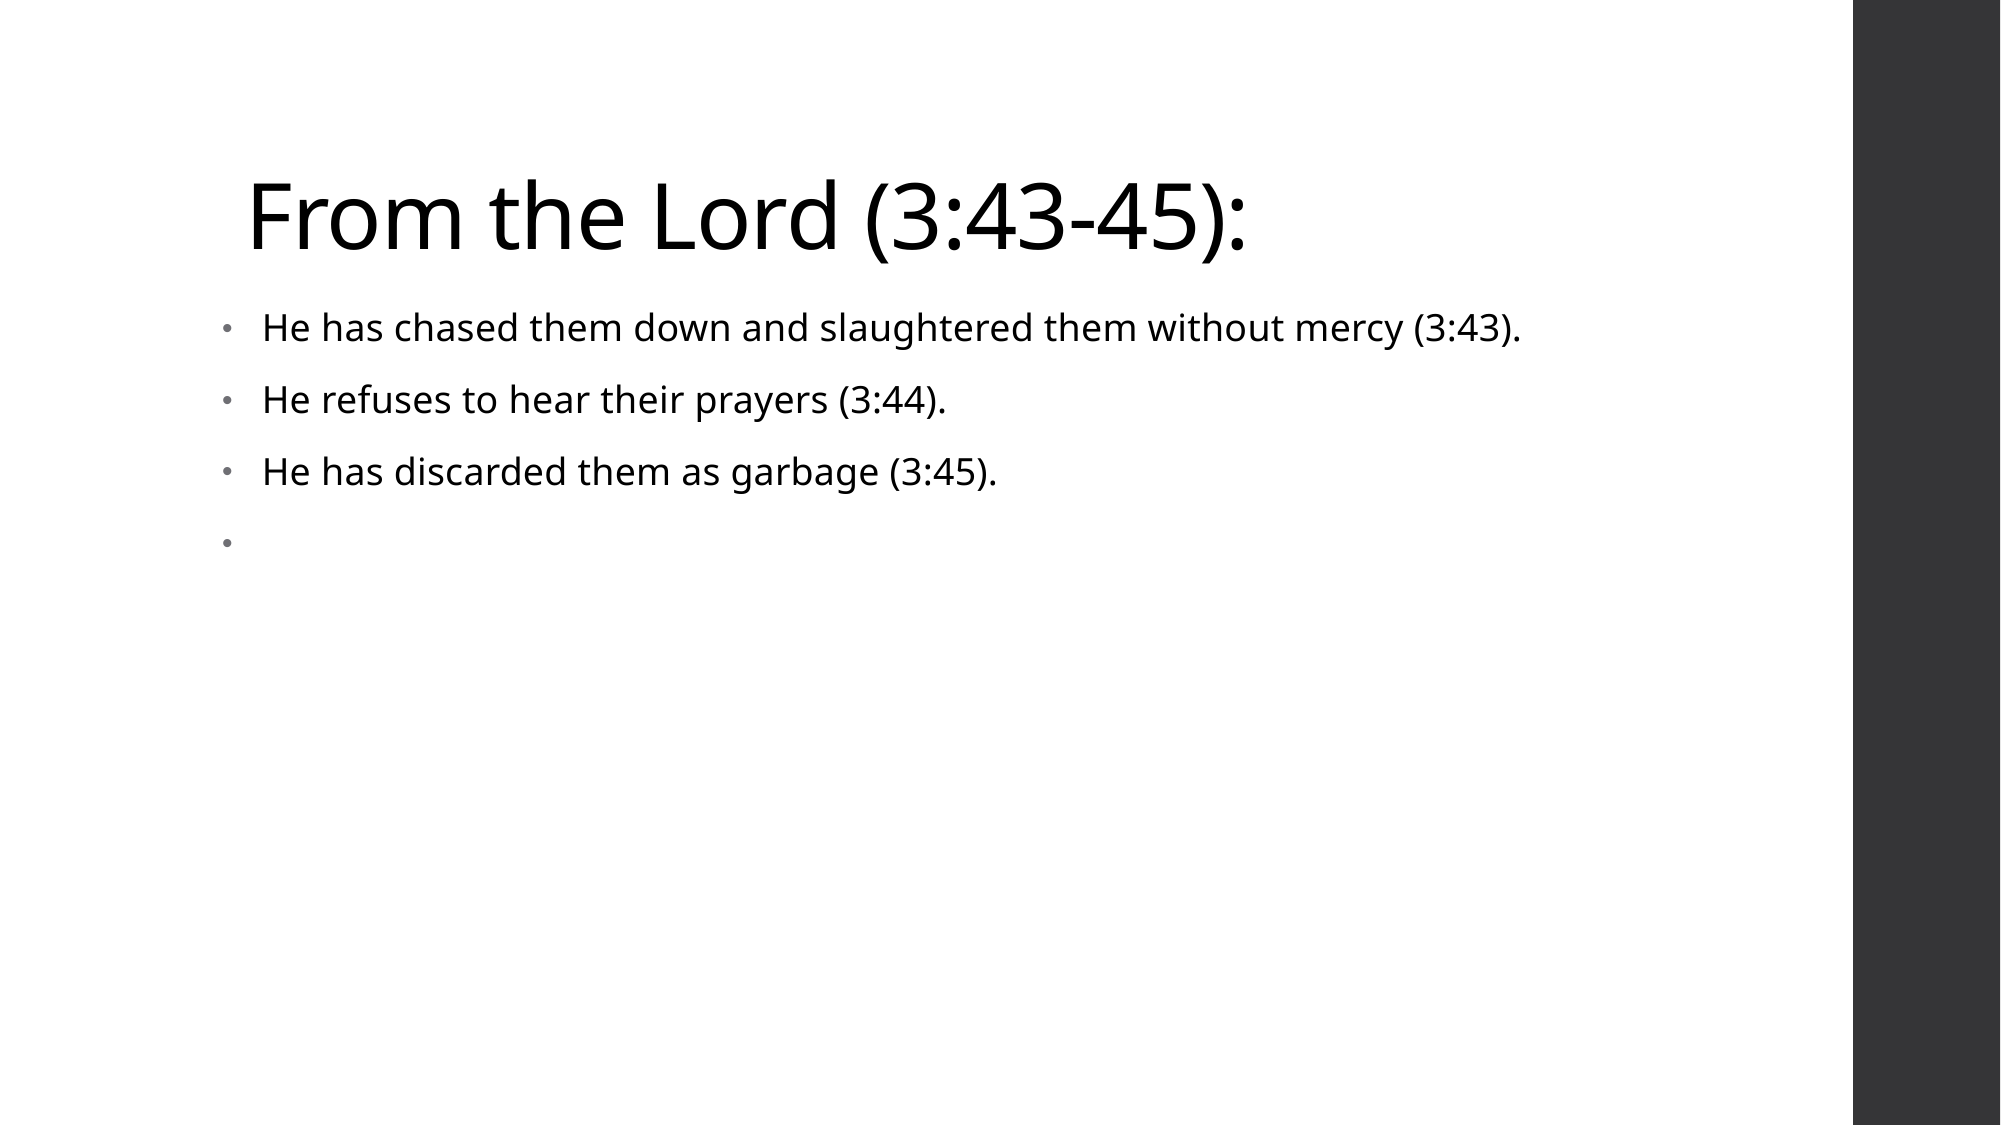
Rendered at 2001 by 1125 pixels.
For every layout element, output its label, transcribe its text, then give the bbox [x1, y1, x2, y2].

title From the Lord (3:43-45): [206, 60, 1797, 278]
list He has chased them down and slaughtered them without mercy (3:43). He refuses to hear their prayers (3:44). He has discarded them as garbage (3:45). [206, 299, 1617, 1014]
